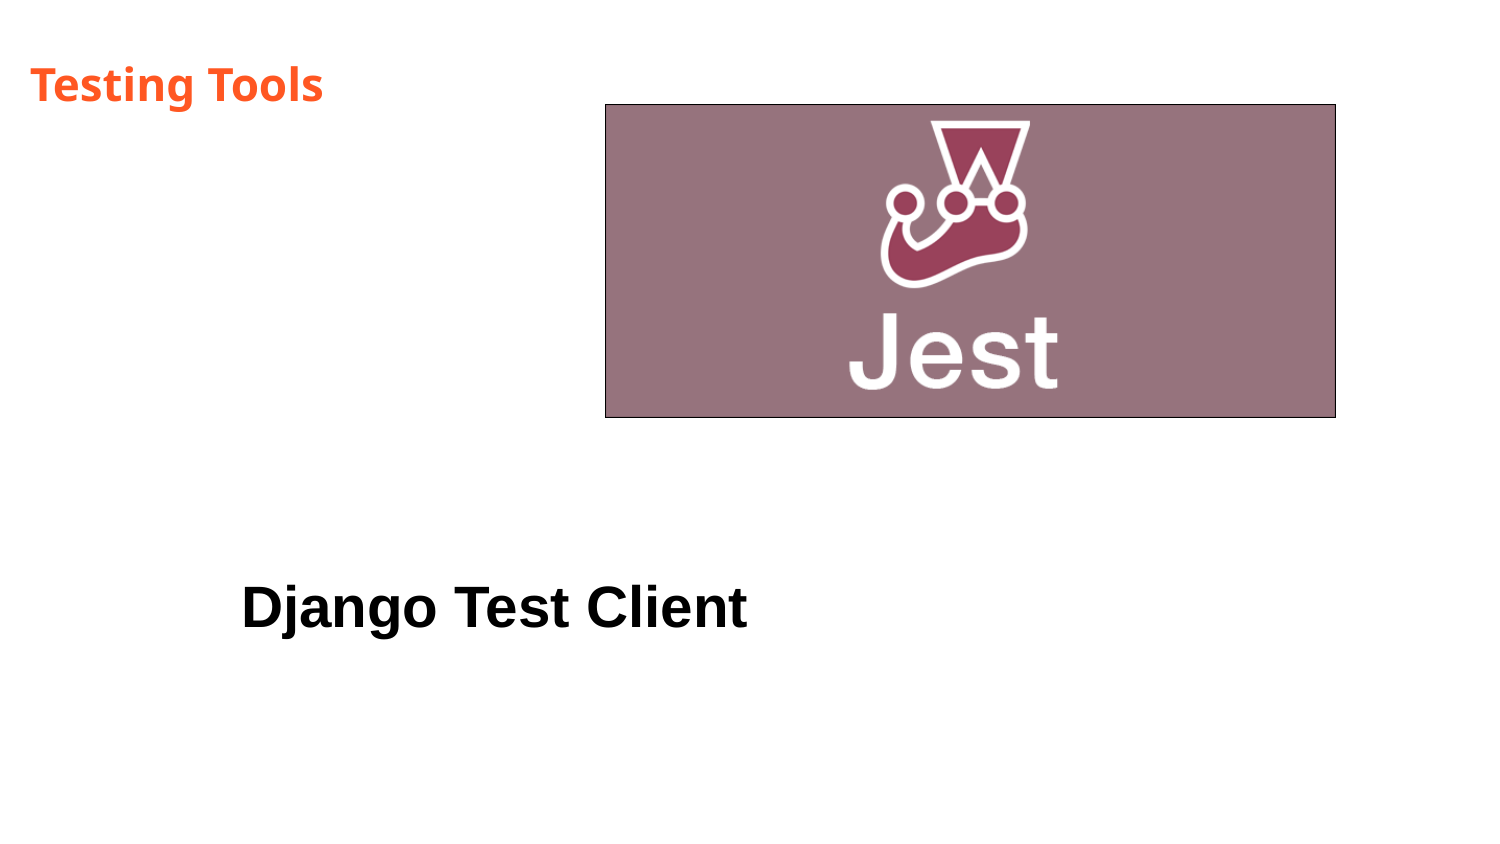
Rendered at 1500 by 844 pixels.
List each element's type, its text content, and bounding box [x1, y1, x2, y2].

picture [605, 104, 1336, 418]
text_box Testing Tools [15, 45, 466, 136]
text_box Django Test Client [180, 465, 811, 751]
